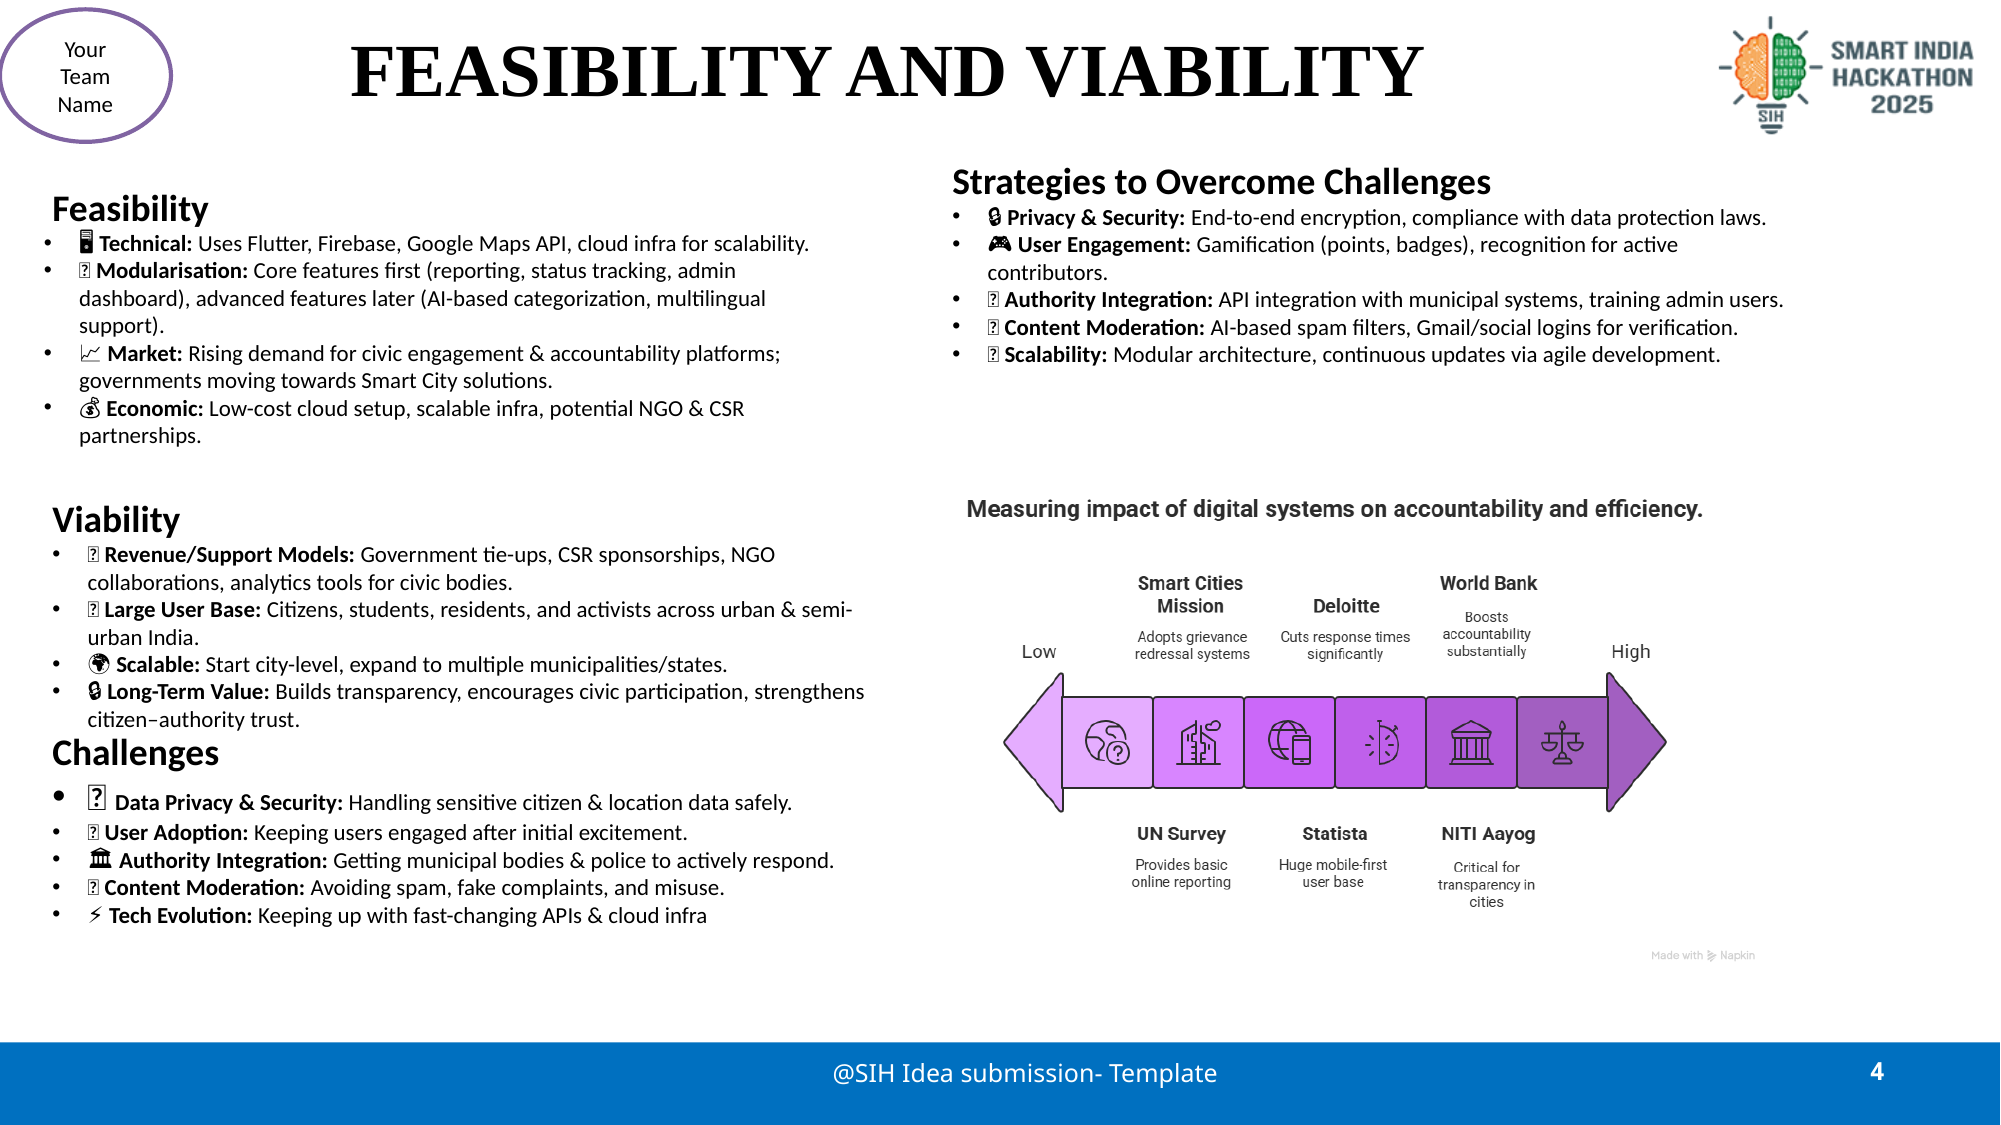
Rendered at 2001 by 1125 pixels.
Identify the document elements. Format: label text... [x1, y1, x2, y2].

footer @SIH Idea submission- Template [762, 1042, 1289, 1103]
text_box Challenges 🔐 Data Privacy & Security: Handling sensitive citizen & location data safely. 🙋 User Adoption: Keeping users engaged after initial excitement. 🏛️ Authority Integration: Getting municipal bodies & police to actively respond. 🚫 Content Moderation: Avoiding spam, fake complaints, and misuse. ⚡ Tech Evolution: Keeping up with fast-changing APIs & cloud infra [37, 720, 892, 936]
picture [1716, 9, 1977, 142]
text_box Strategies to Overcome Challenges 🔒 Privacy & Security: End-to-end encryption, compliance with data protection laws. 🎮 User Engagement: Gamification (points, badges), recognition for active contributors. 🤝 Authority Integration: API integration with municipal systems, training admin users. 🧹 Content Moderation: AI-based spam filters, Gmail/social logins for verification. 🔄 Scalability: Modular architecture, continuous updates via agile development. [937, 149, 1801, 375]
picture [892, 446, 1777, 982]
title FEASIBILITY AND VIABILITY [323, 0, 1453, 142]
text_box Your Team Name [0, 9, 171, 142]
text_box [0, 1042, 2000, 1125]
text_box Viability 💵 Revenue/Support Models: Government tie-ups, CSR sponsorships, NGO collaborations, analytics tools for civic bodies. 👥 Large User Base: Citizens, students, residents, and activists across urban & semi-urban India. 🌍 Scalable: Start city-level, expand to multiple municipalities/states. 🔒 Long-Term Value: Builds transparency, encourages civic participation, strengthens citizen–authority trust. [37, 487, 892, 720]
slide_number <number> [1433, 1042, 1900, 1103]
text_box Feasibility 🖥️ Technical: Uses Flutter, Firebase, Google Maps API, cloud infra for scalability. 🧩 Modularisation: Core features first (reporting, status tracking, admin dashboard), advanced features later (AI-based categorization, multilingual support). 📈 Market: Rising demand for civic engagement & accountability platforms; governments moving towards Smart City solutions. 💰 Economic: Low-cost cloud setup, scalable infra, potential NGO & CSR partnerships. [28, 176, 840, 456]
